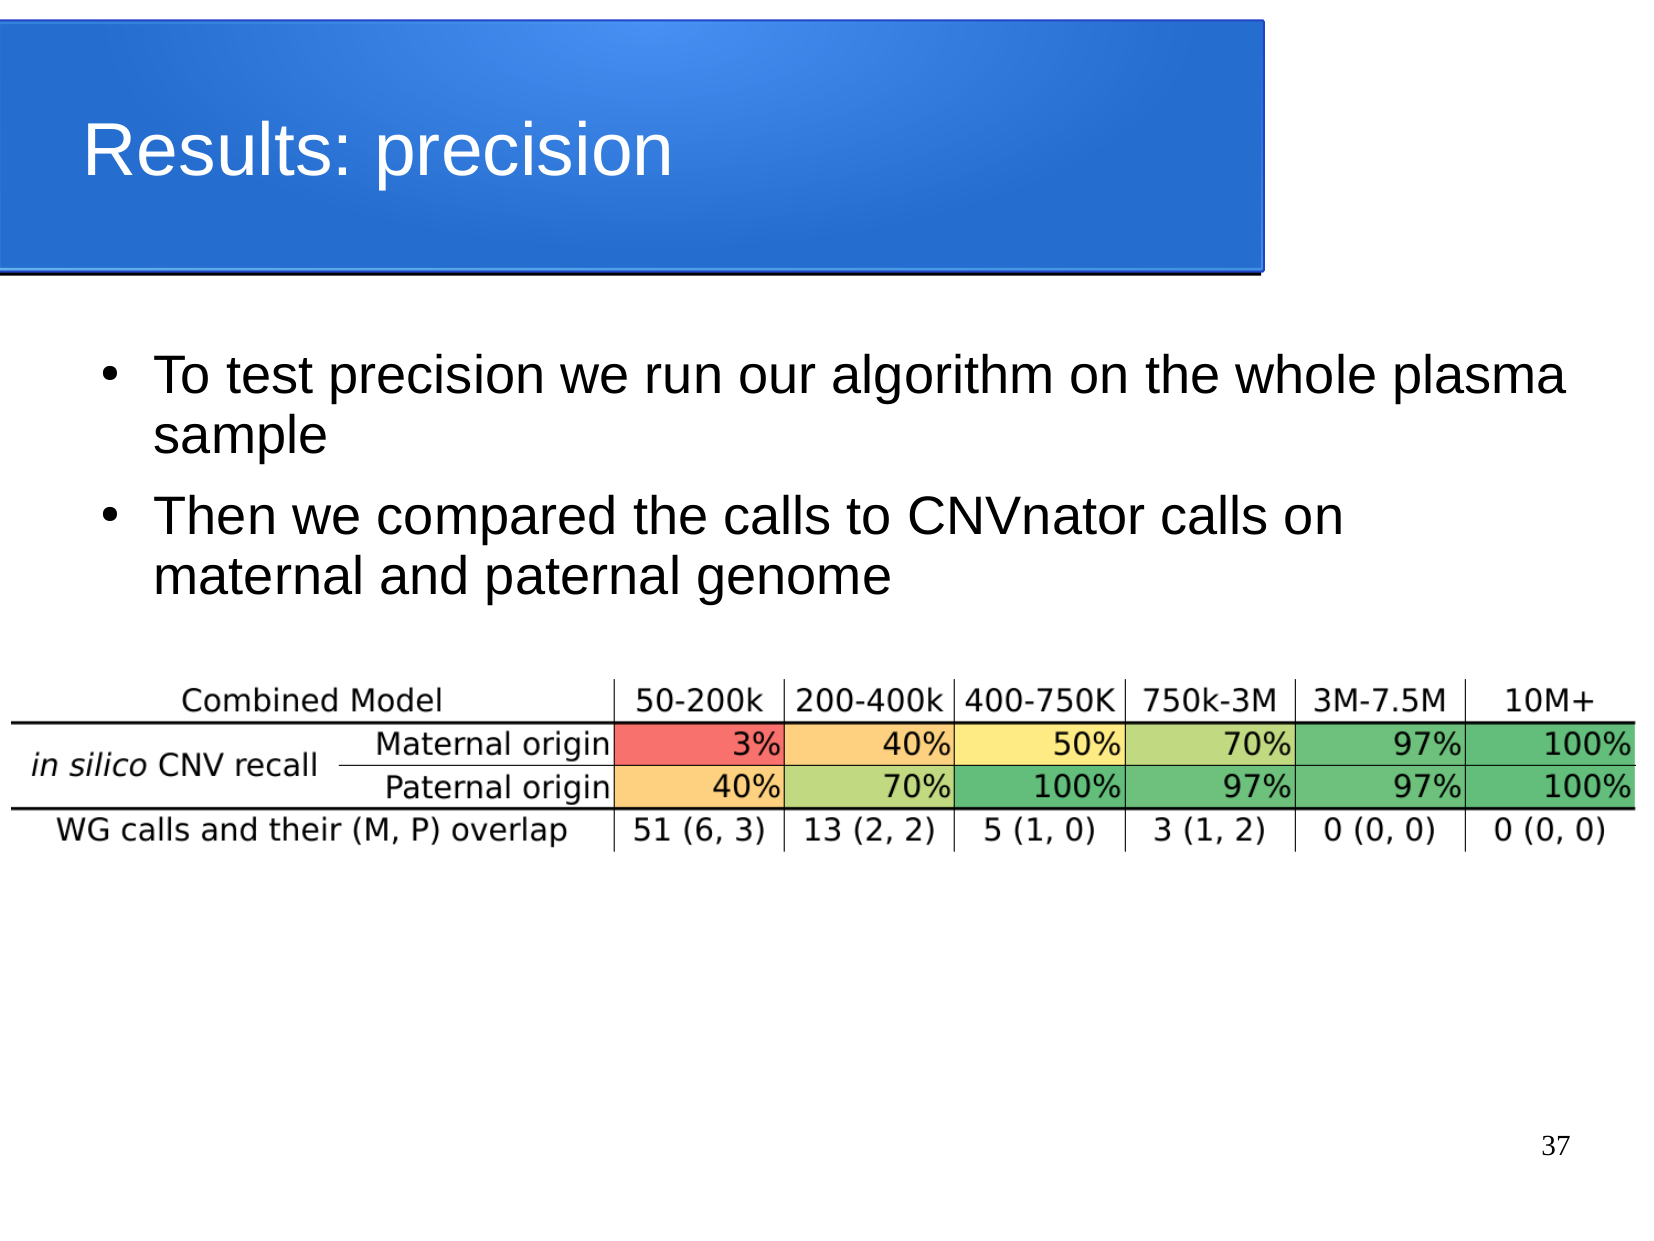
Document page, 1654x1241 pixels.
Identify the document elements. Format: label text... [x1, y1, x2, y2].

list To test precision we run our algorithm on the whole plasma sample Then we compared the calls to CNVnator calls on maternal and paternal genome [82, 344, 1571, 678]
picture [11, 678, 1636, 854]
title Results: precision [82, 47, 1235, 252]
